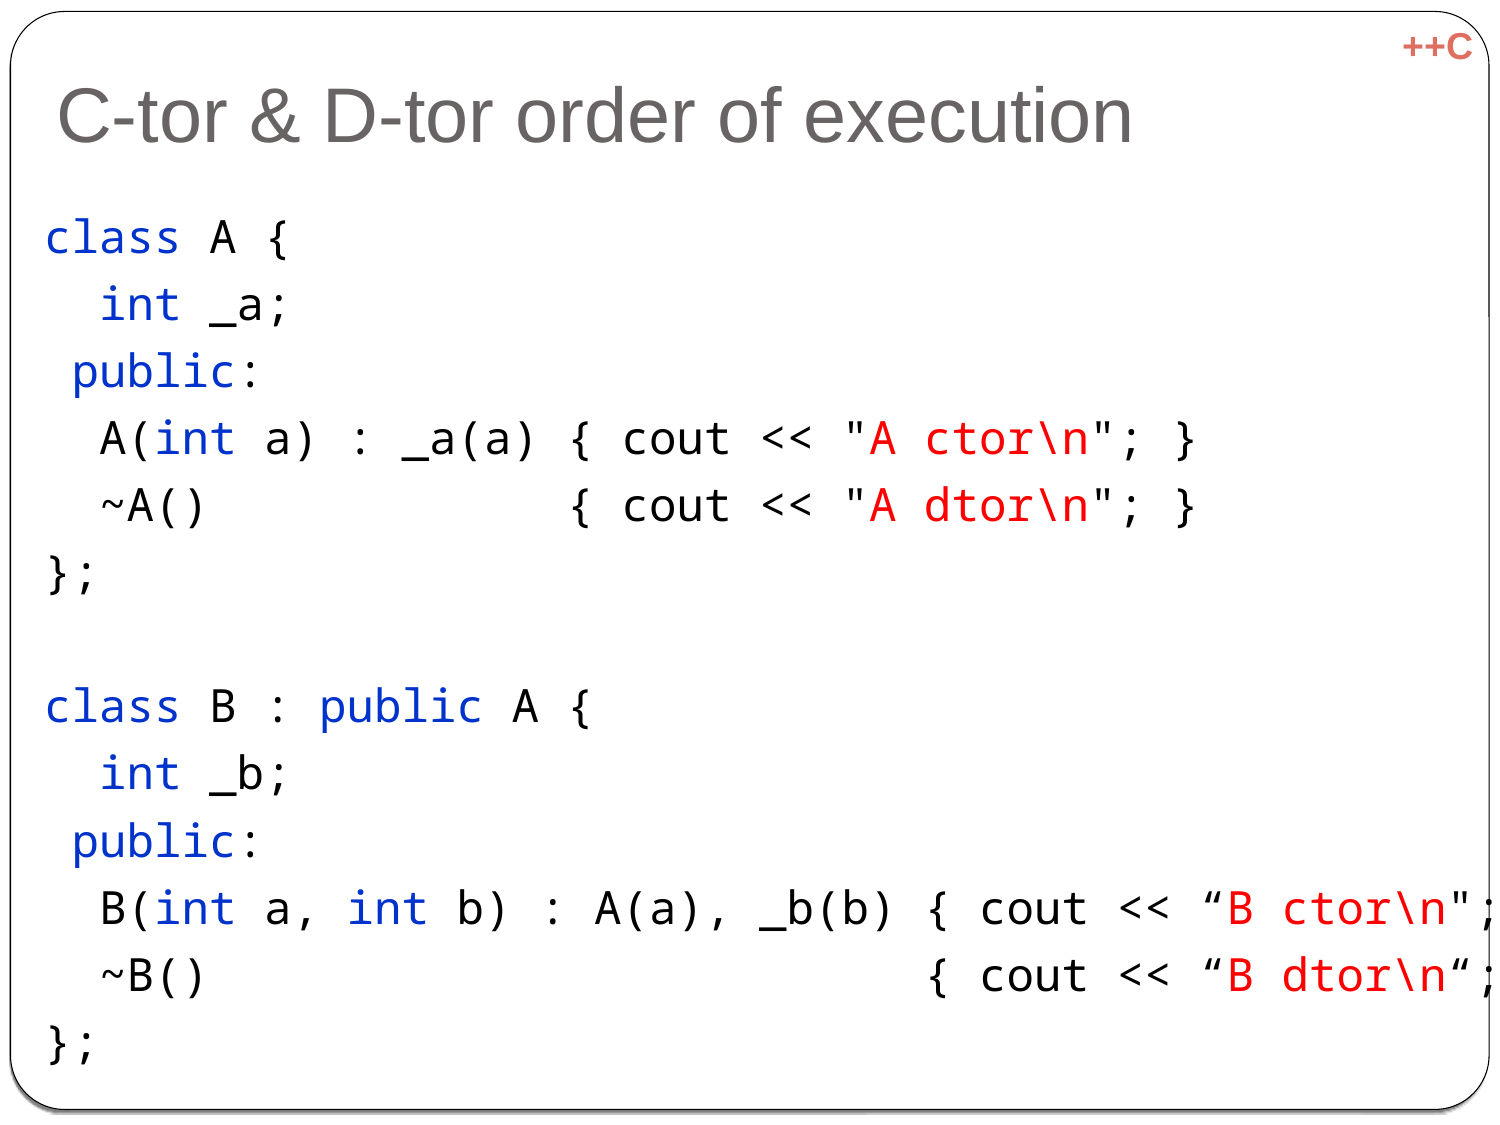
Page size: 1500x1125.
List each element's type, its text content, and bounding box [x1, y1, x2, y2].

title C-tor & D-tor order of execution [41, 56, 1317, 173]
list class A { int _a; public: A(int a) : _a(a) { cout << "A ctor\n"; } ~A() { cout << "A dtor\n"; } }; class B : public A { int _b; public: B(int a, int b) : A(a), _b(b) { cout << “B ctor\n"; } ~B() { cout << “B dtor\n“; } }; [29, 200, 1500, 1113]
